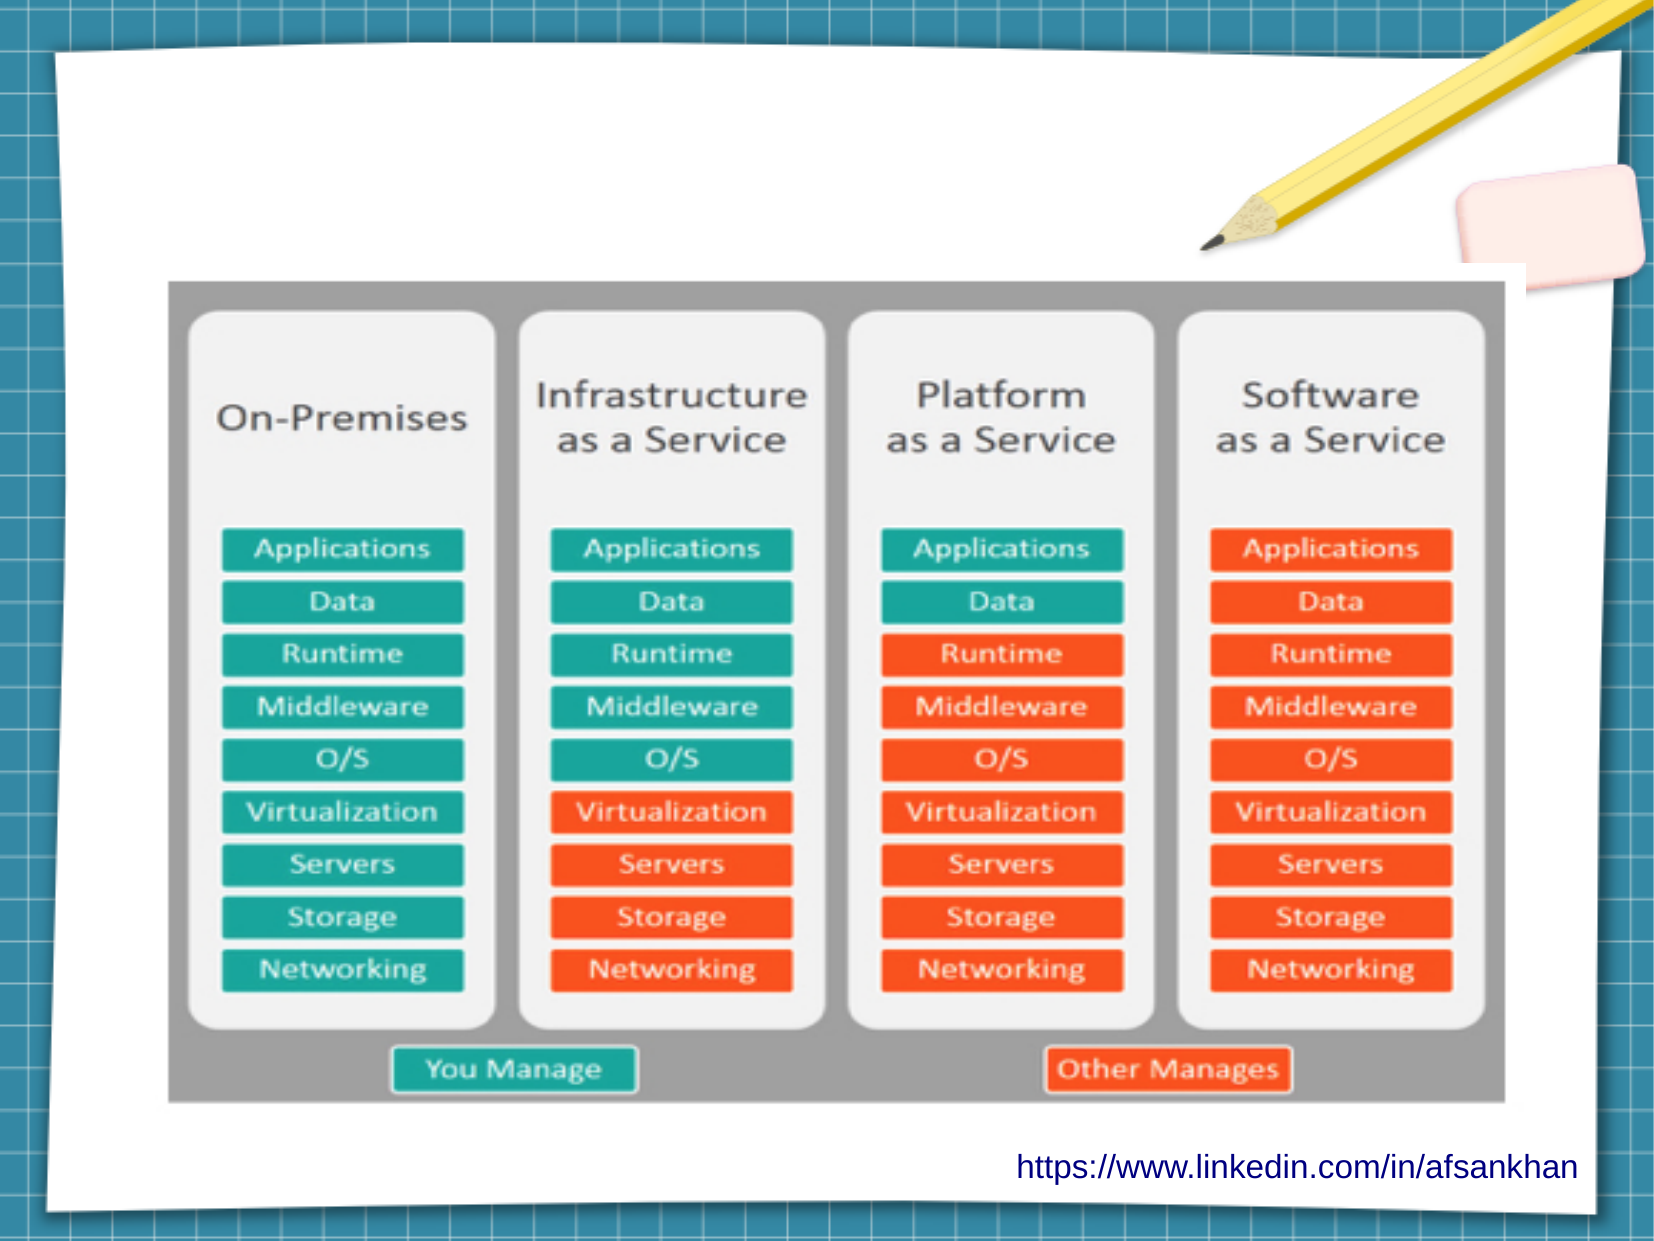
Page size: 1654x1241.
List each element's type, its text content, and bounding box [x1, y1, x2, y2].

picture [0, 0, 1654, 1241]
text_box https://www.linkedin.com/in/afsankhan [1001, 1140, 1595, 1193]
